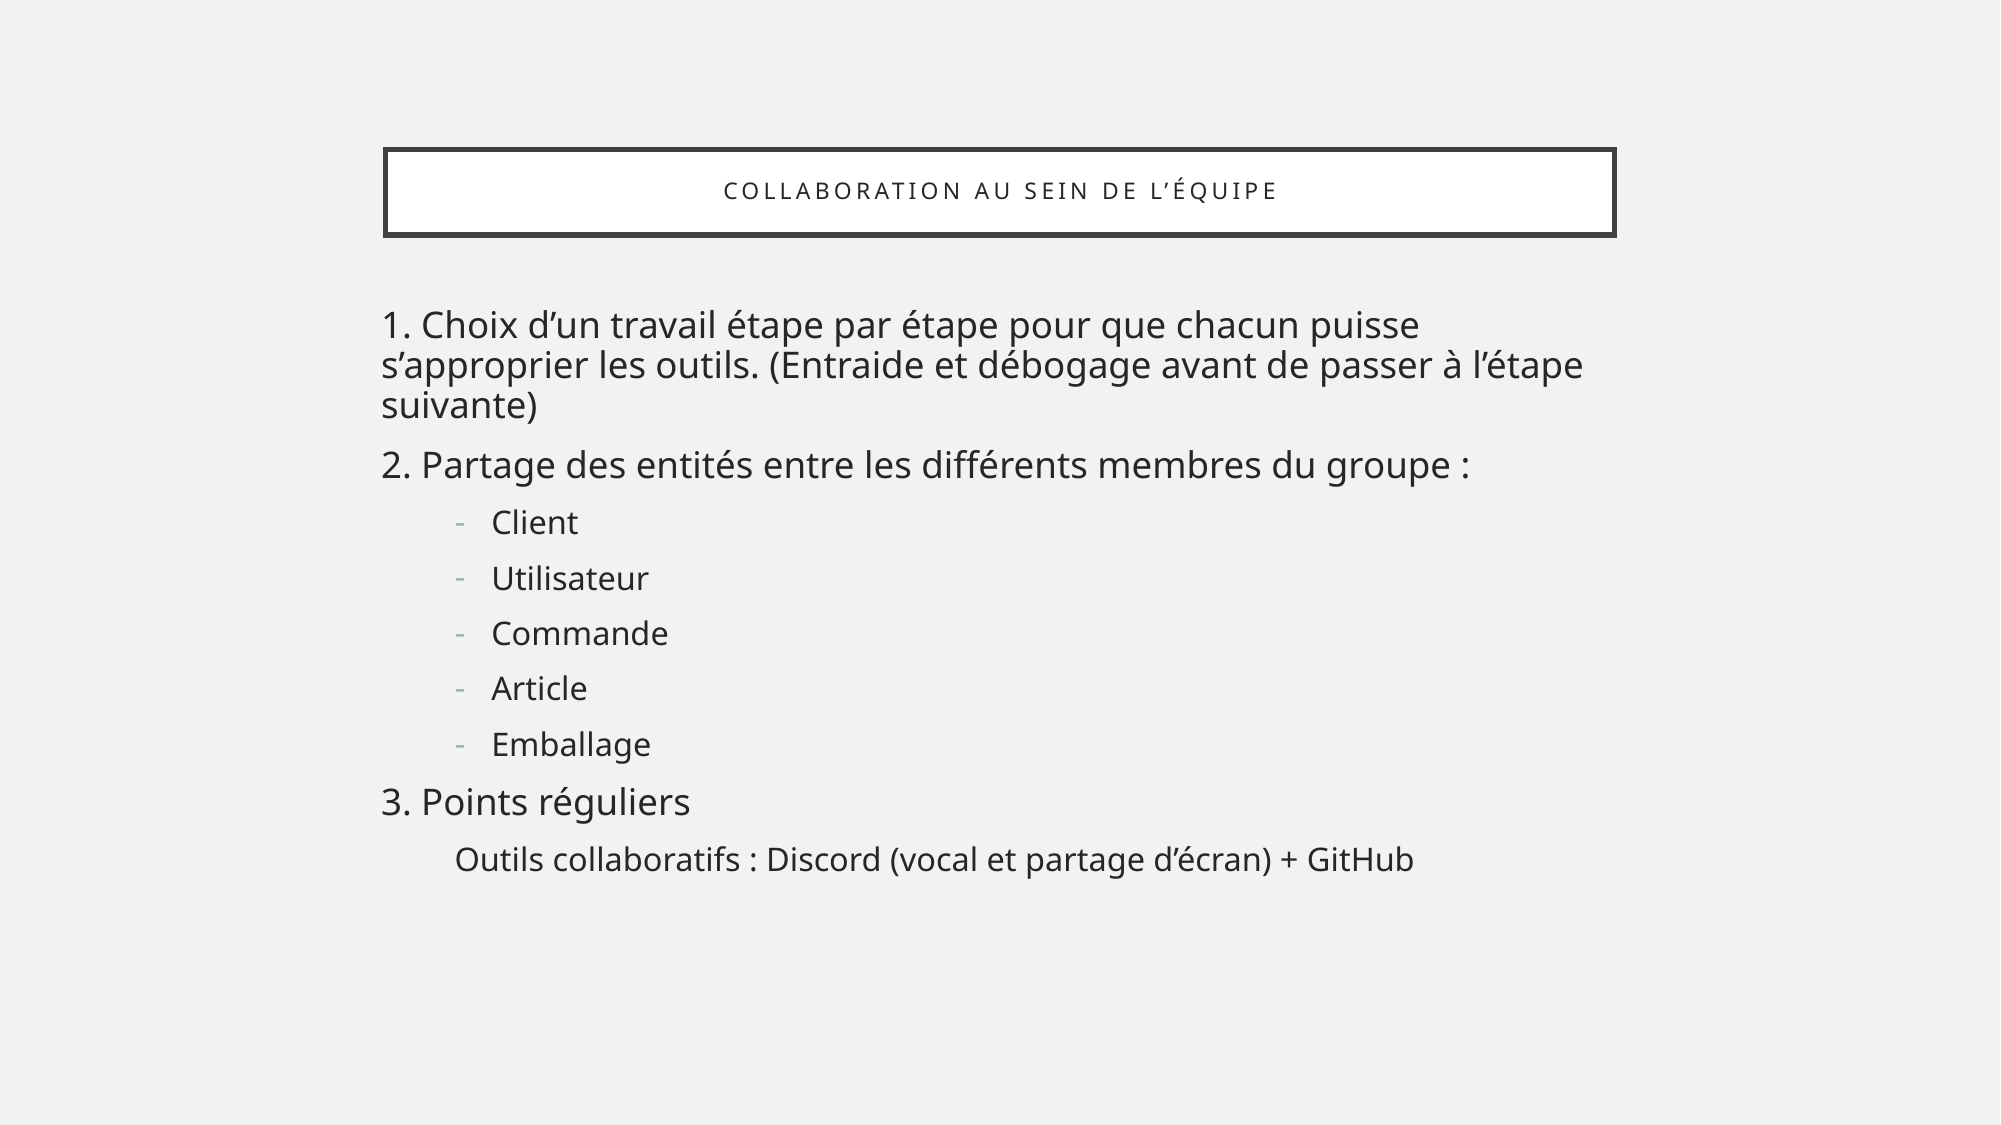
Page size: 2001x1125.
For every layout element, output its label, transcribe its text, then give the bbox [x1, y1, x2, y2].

title Collaboration AU SEIN DE L’équipe [385, 149, 1615, 235]
list 1. Choix d’un travail étape par étape pour que chacun puisse s’approprier les outils. (Entraide et débogage avant de passer à l’étape suivante) 2. Partage des entités entre les différents membres du groupe : Client Utilisateur Commande Article Emballage 3. Points réguliers Outils collaboratifs : Discord (vocal et partage d’écran) + GitHub [366, 299, 1634, 891]
